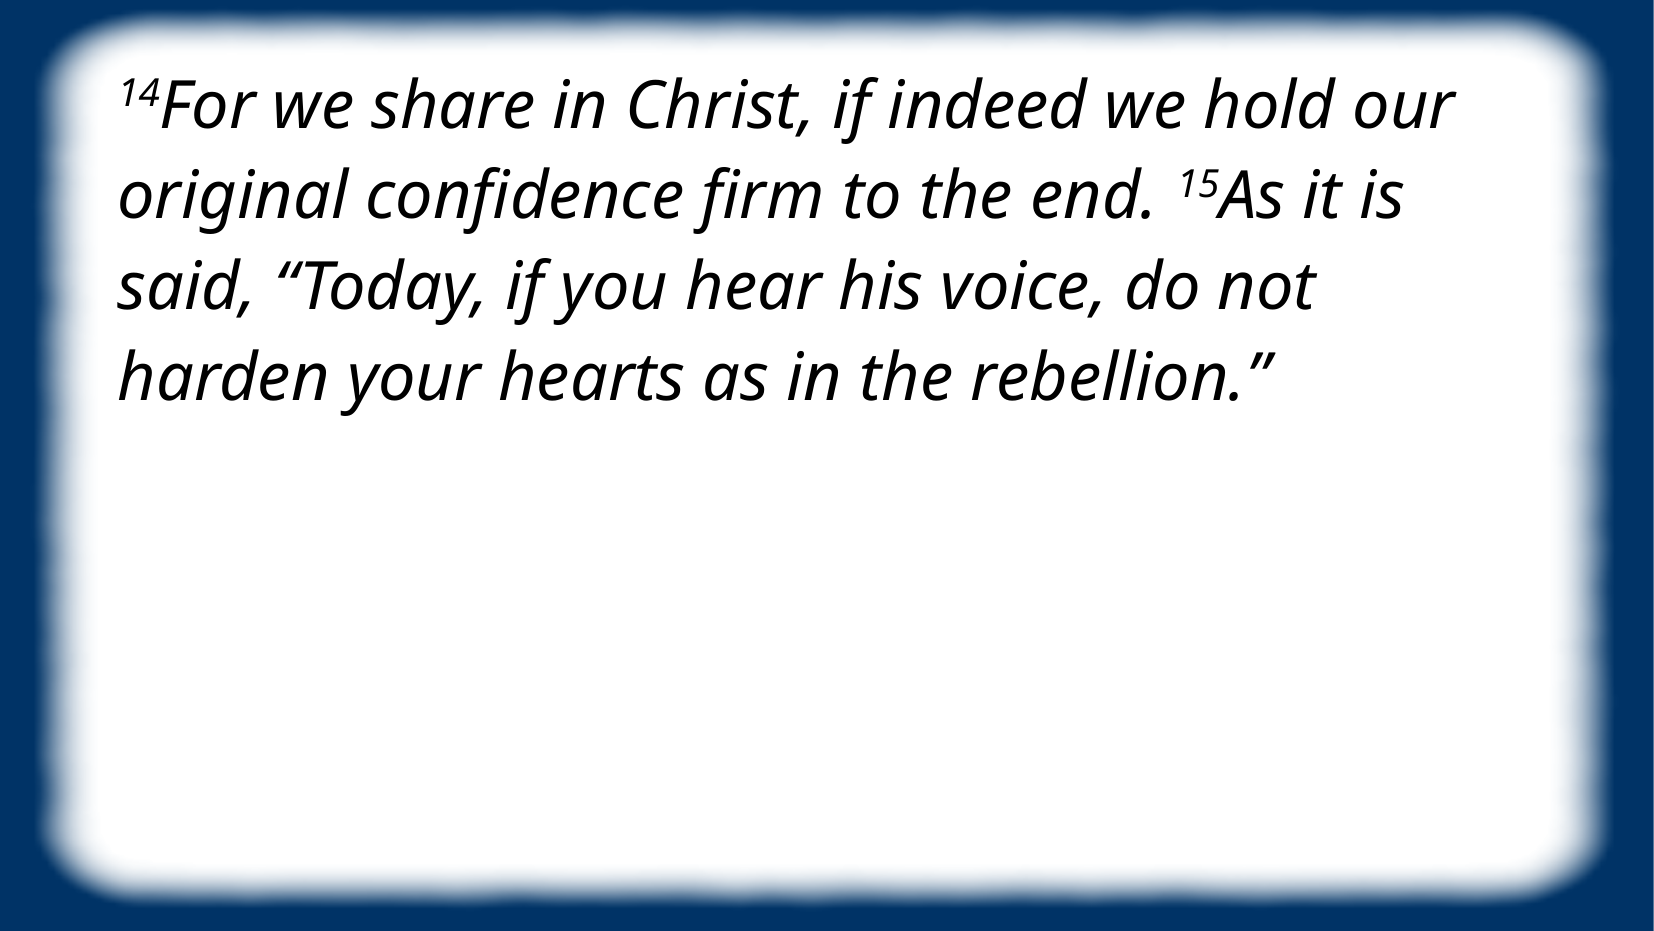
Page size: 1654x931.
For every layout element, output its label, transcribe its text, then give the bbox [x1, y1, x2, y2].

picture [0, 0, 1654, 931]
text_box 14For we share in Christ, if indeed we hold our original confidence firm to the end. 15As it is said, “Today, if you hear his voice, do not harden your hearts as in the rebellion.” [102, 49, 1558, 451]
